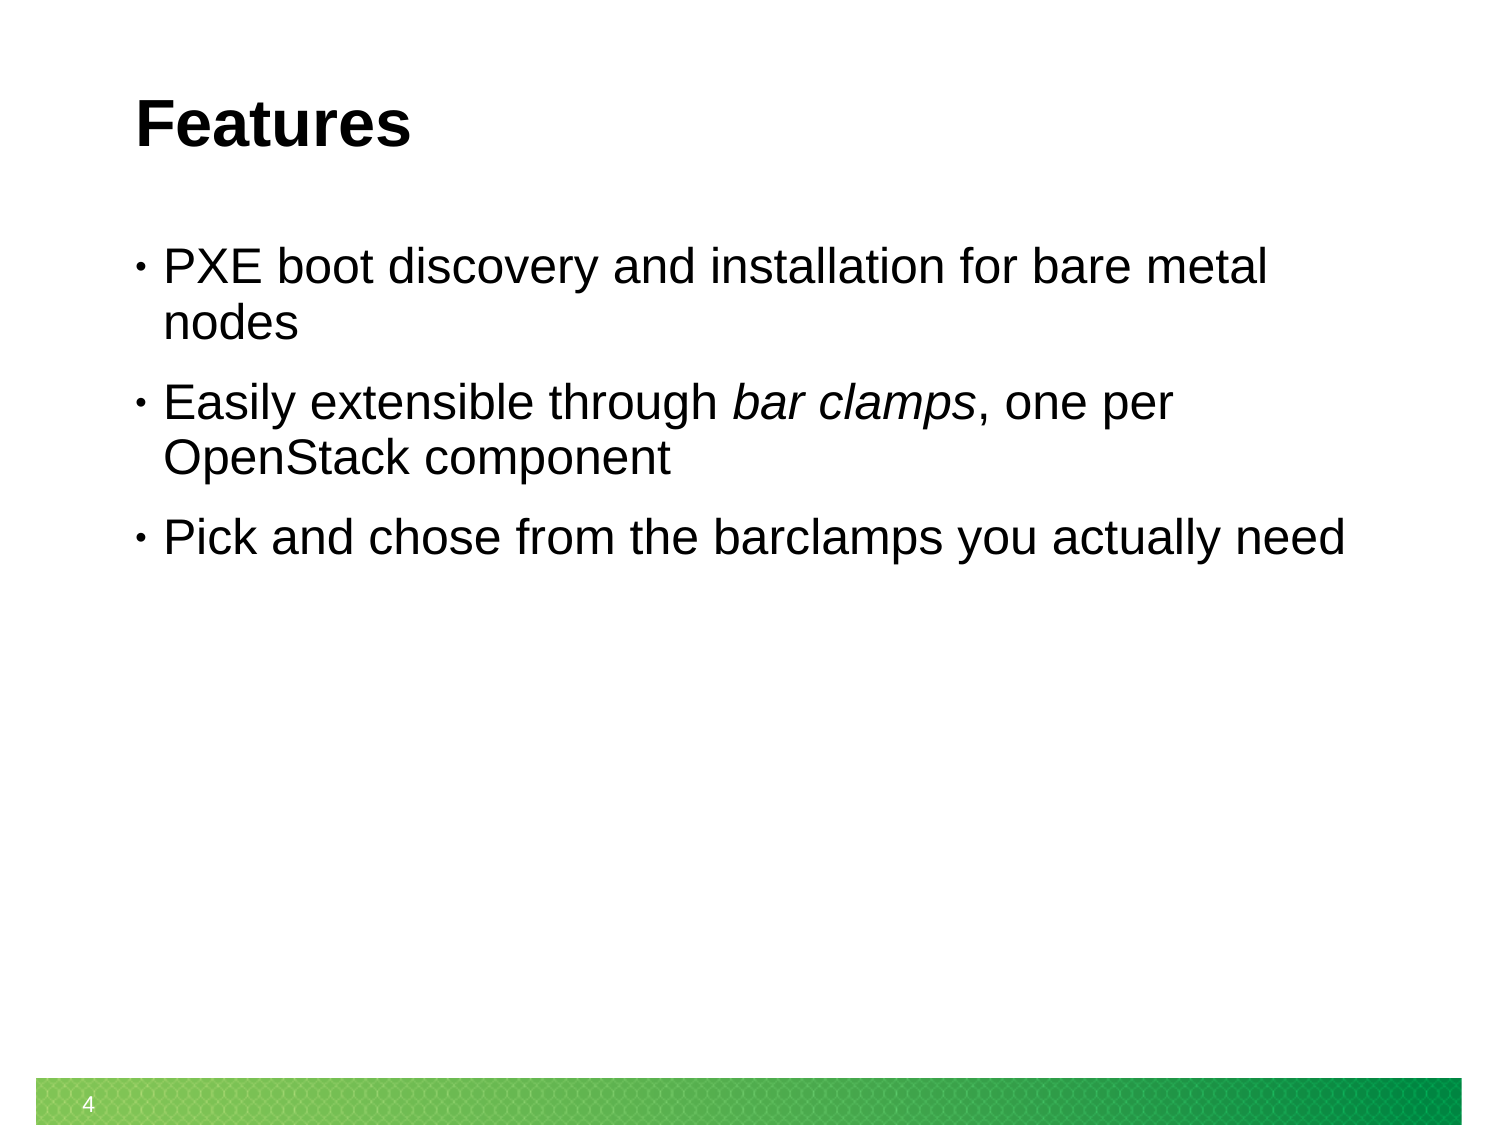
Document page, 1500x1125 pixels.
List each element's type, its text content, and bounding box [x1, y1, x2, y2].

picture [36, 1078, 1462, 1125]
list PXE boot discovery and installation for bare metal nodes Easily extensible through bar clamps, one per OpenStack component Pick and chose from the barclamps you actually need [135, 238, 1372, 892]
title Features [135, 41, 1372, 204]
